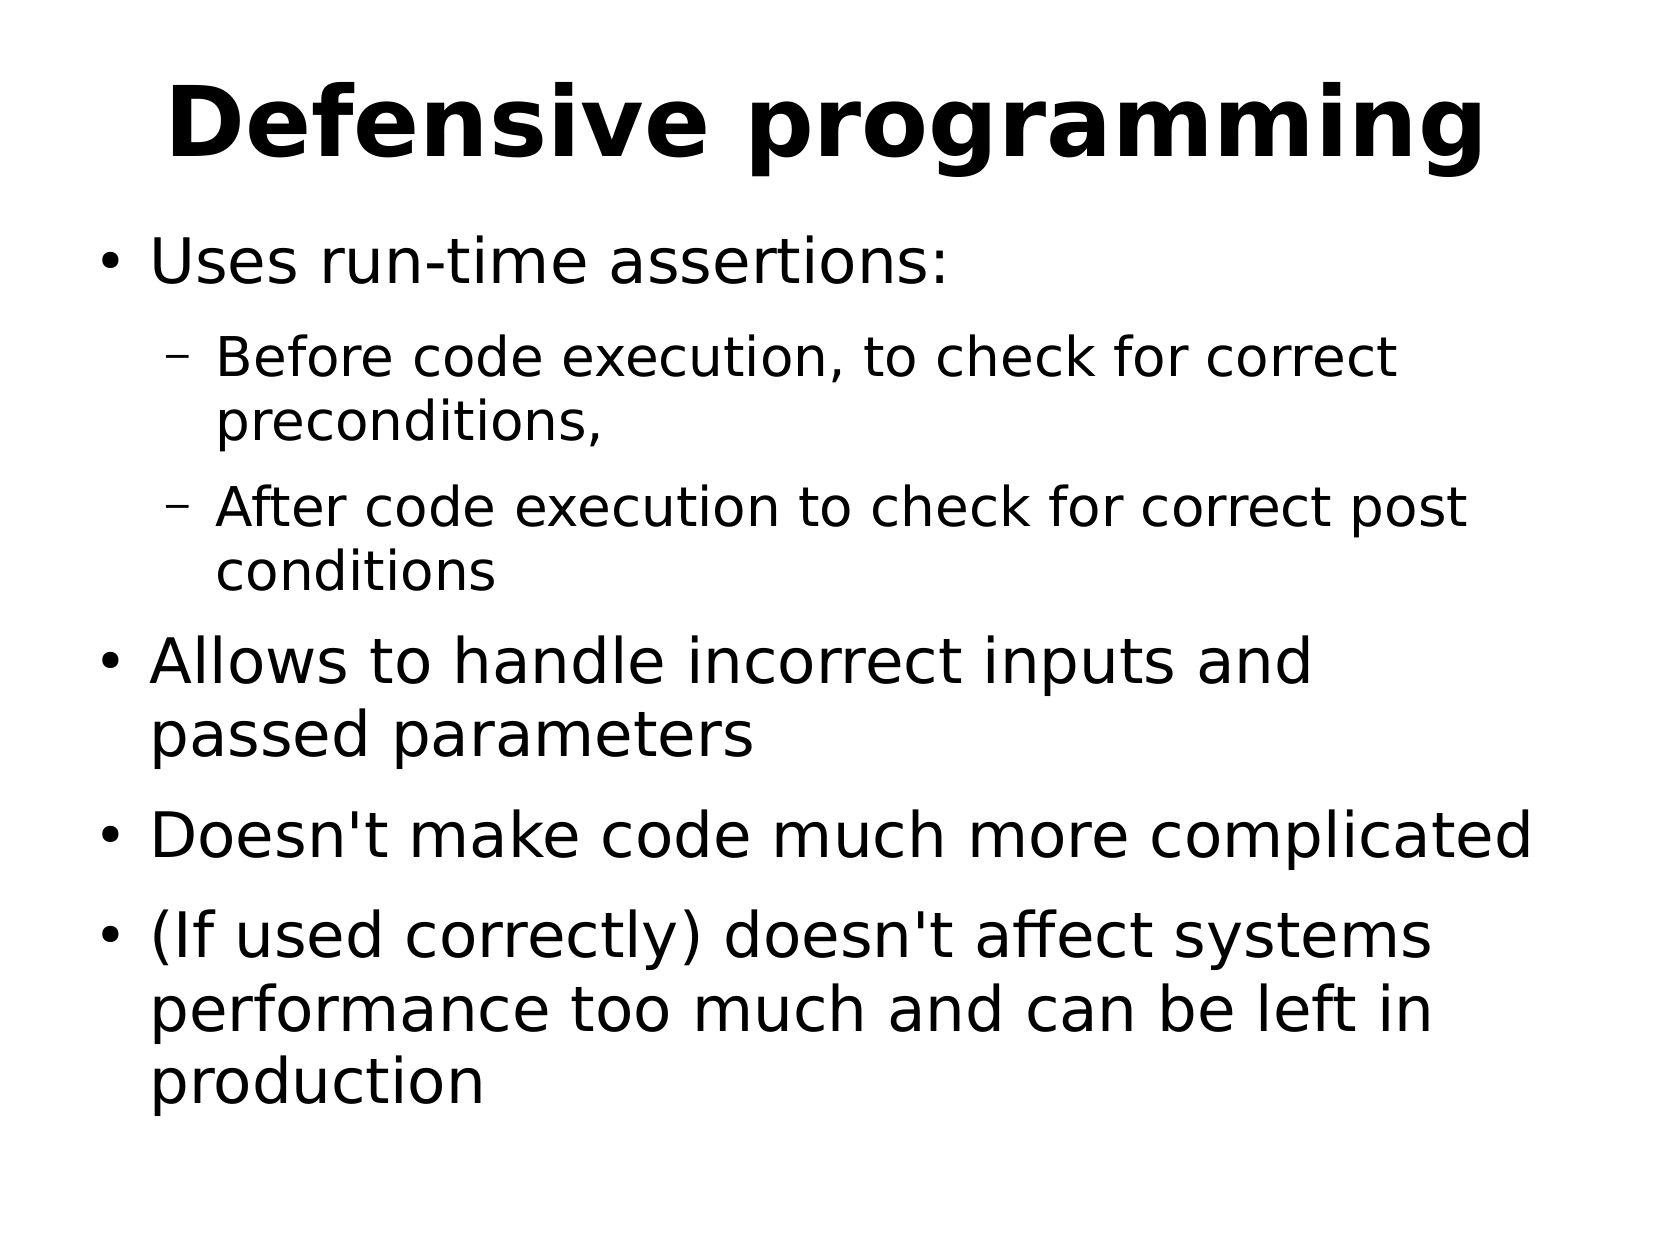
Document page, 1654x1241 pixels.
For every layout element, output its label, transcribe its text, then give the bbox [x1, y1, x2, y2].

title Defensive programming [82, 0, 1571, 293]
list Uses run-time assertions: Before code execution, to check for correct preconditions, After code execution to check for correct post conditions Allows to handle incorrect inputs and passed parameters Doesn't make code much more complicated (If used correctly) doesn't affect systems performance too much and can be left in production [82, 225, 1538, 1186]
